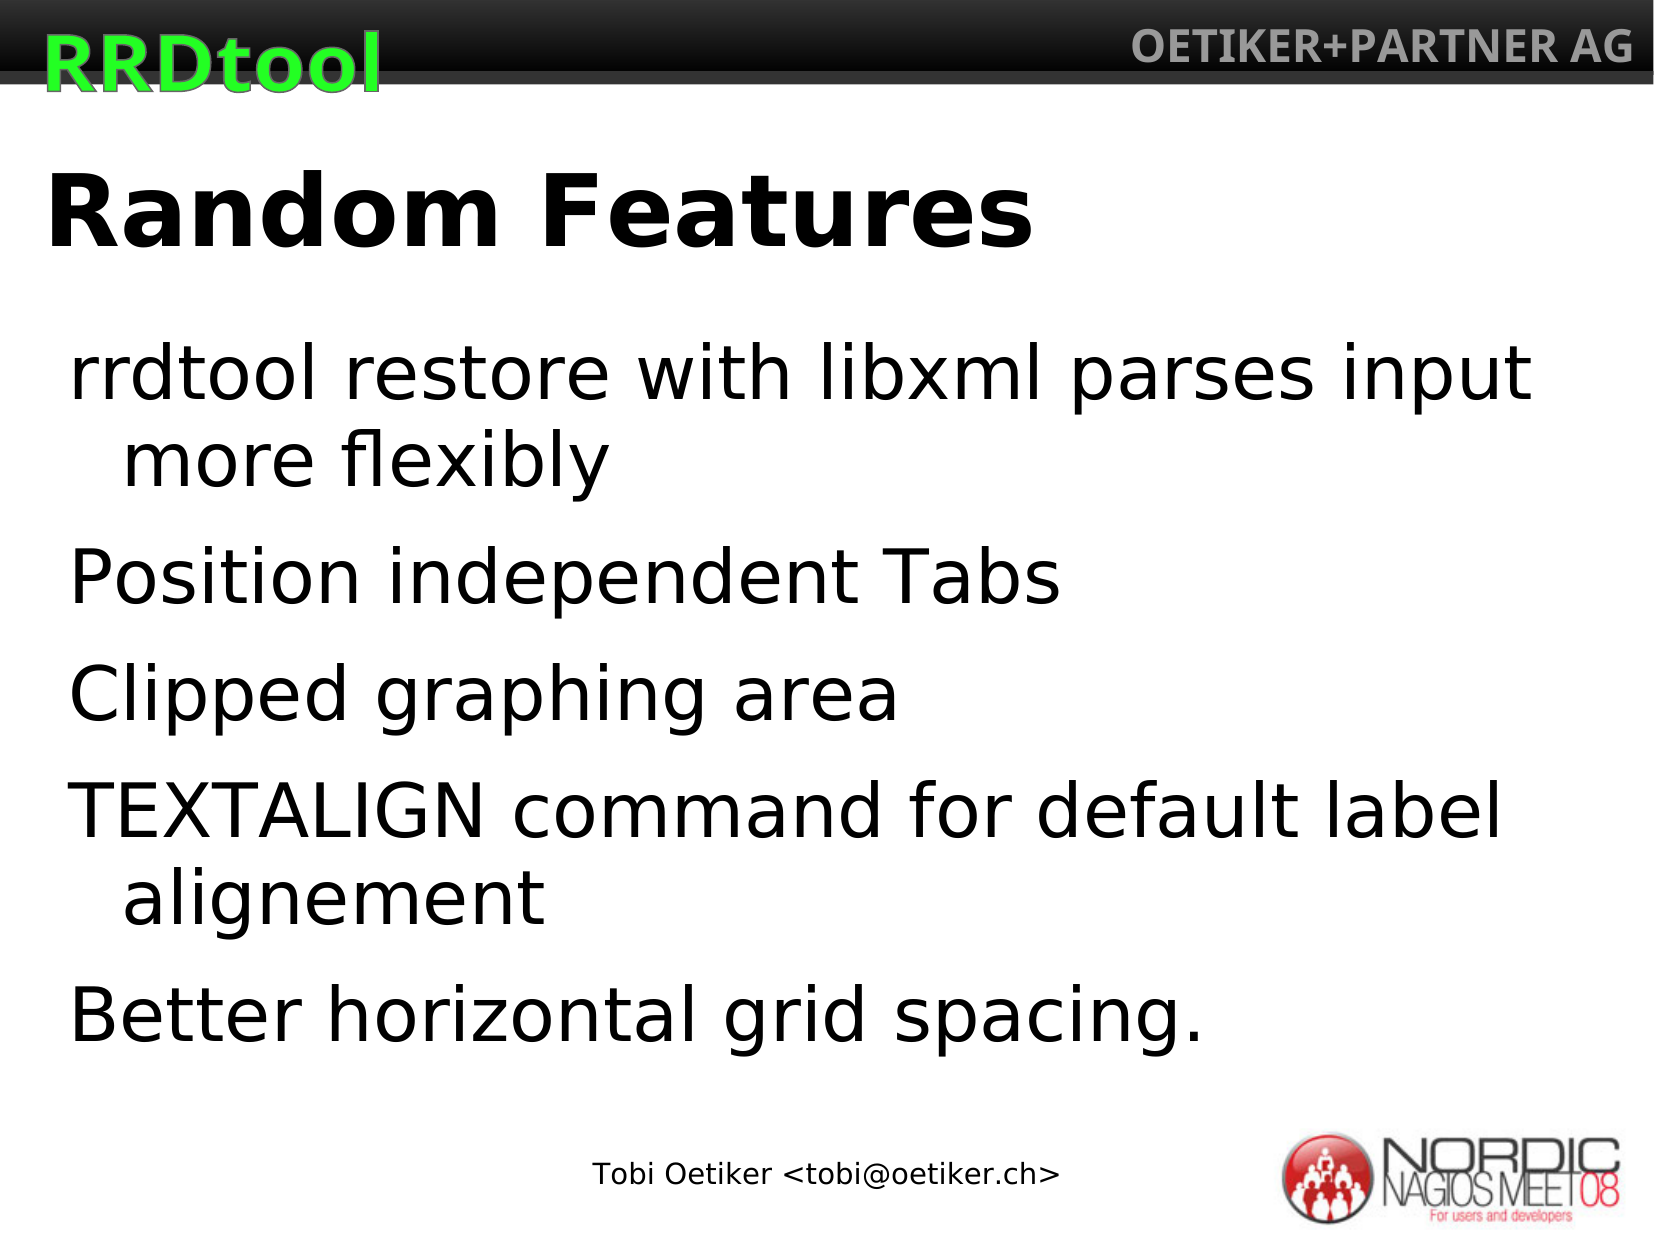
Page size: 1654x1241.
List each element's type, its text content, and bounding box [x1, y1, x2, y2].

list rrdtool restore with libxml parses input more flexibly Position independent Tabs Clipped graphing area TEXTALIGN command for default label alignement Better horizontal grid spacing. [50, 329, 1571, 1084]
title Random Features [43, 144, 1582, 280]
picture [1262, 1116, 1654, 1241]
